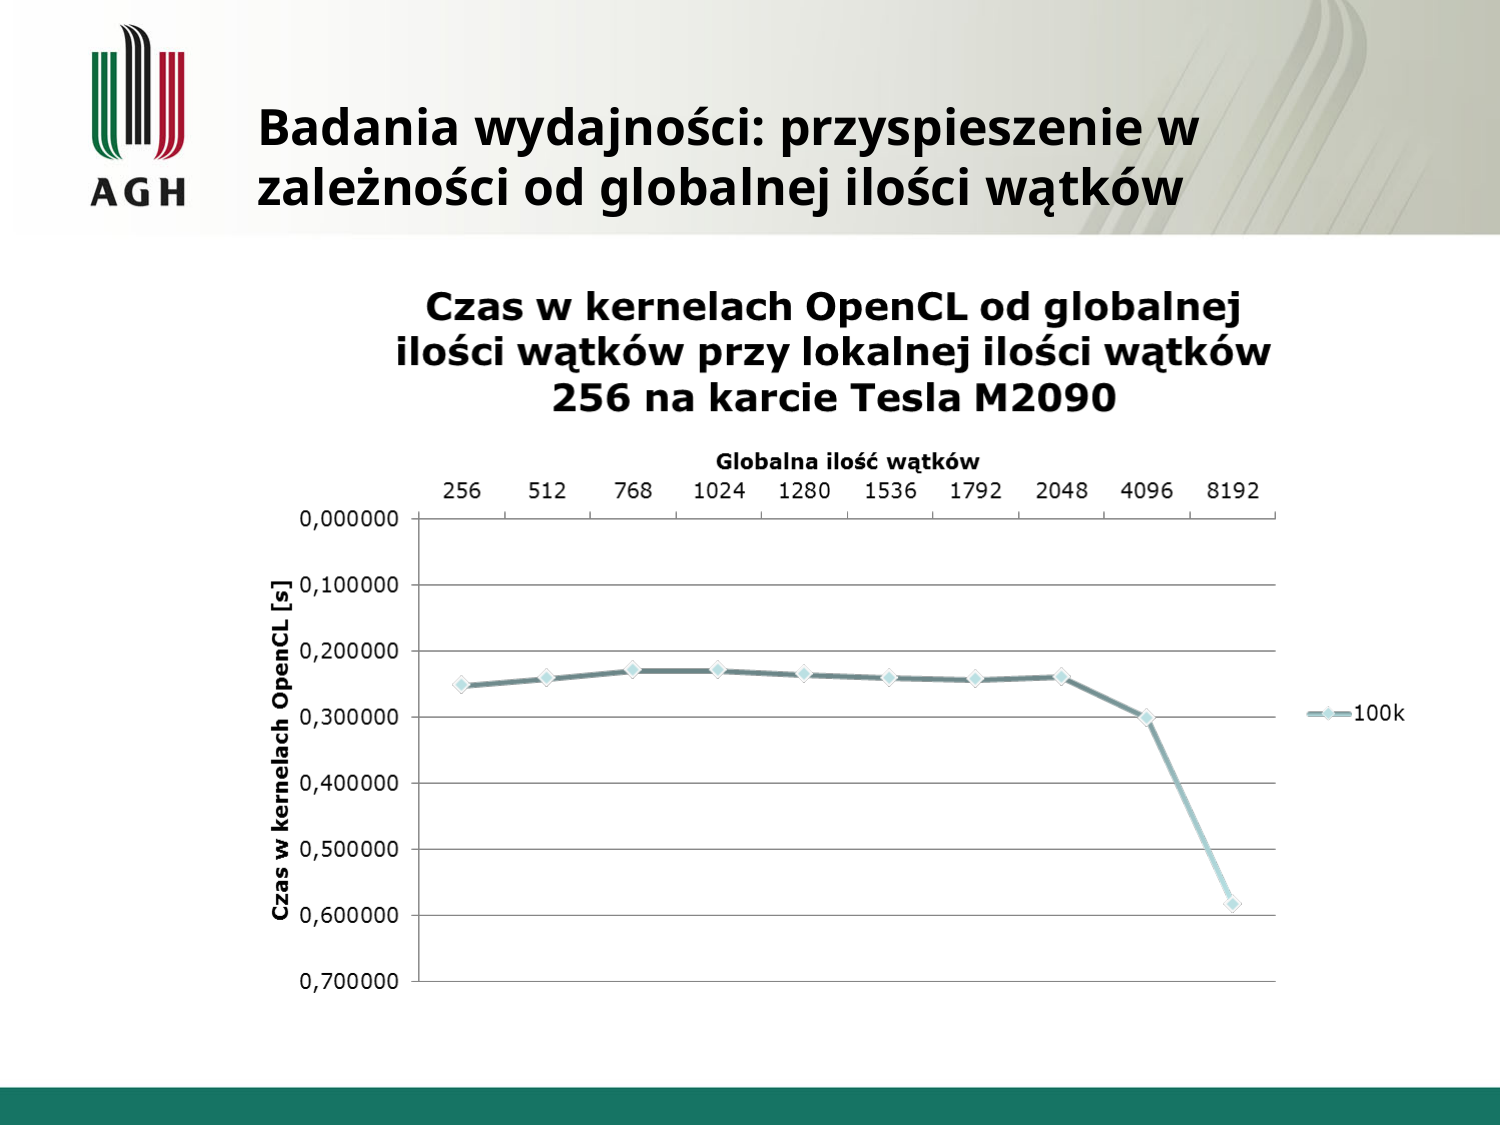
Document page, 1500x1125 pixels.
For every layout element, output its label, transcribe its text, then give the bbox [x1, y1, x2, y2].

title Badania wydajności: przyspieszenie w zależności od globalnej ilości wątków [242, 78, 1425, 233]
picture [0, 0, 1500, 1125]
